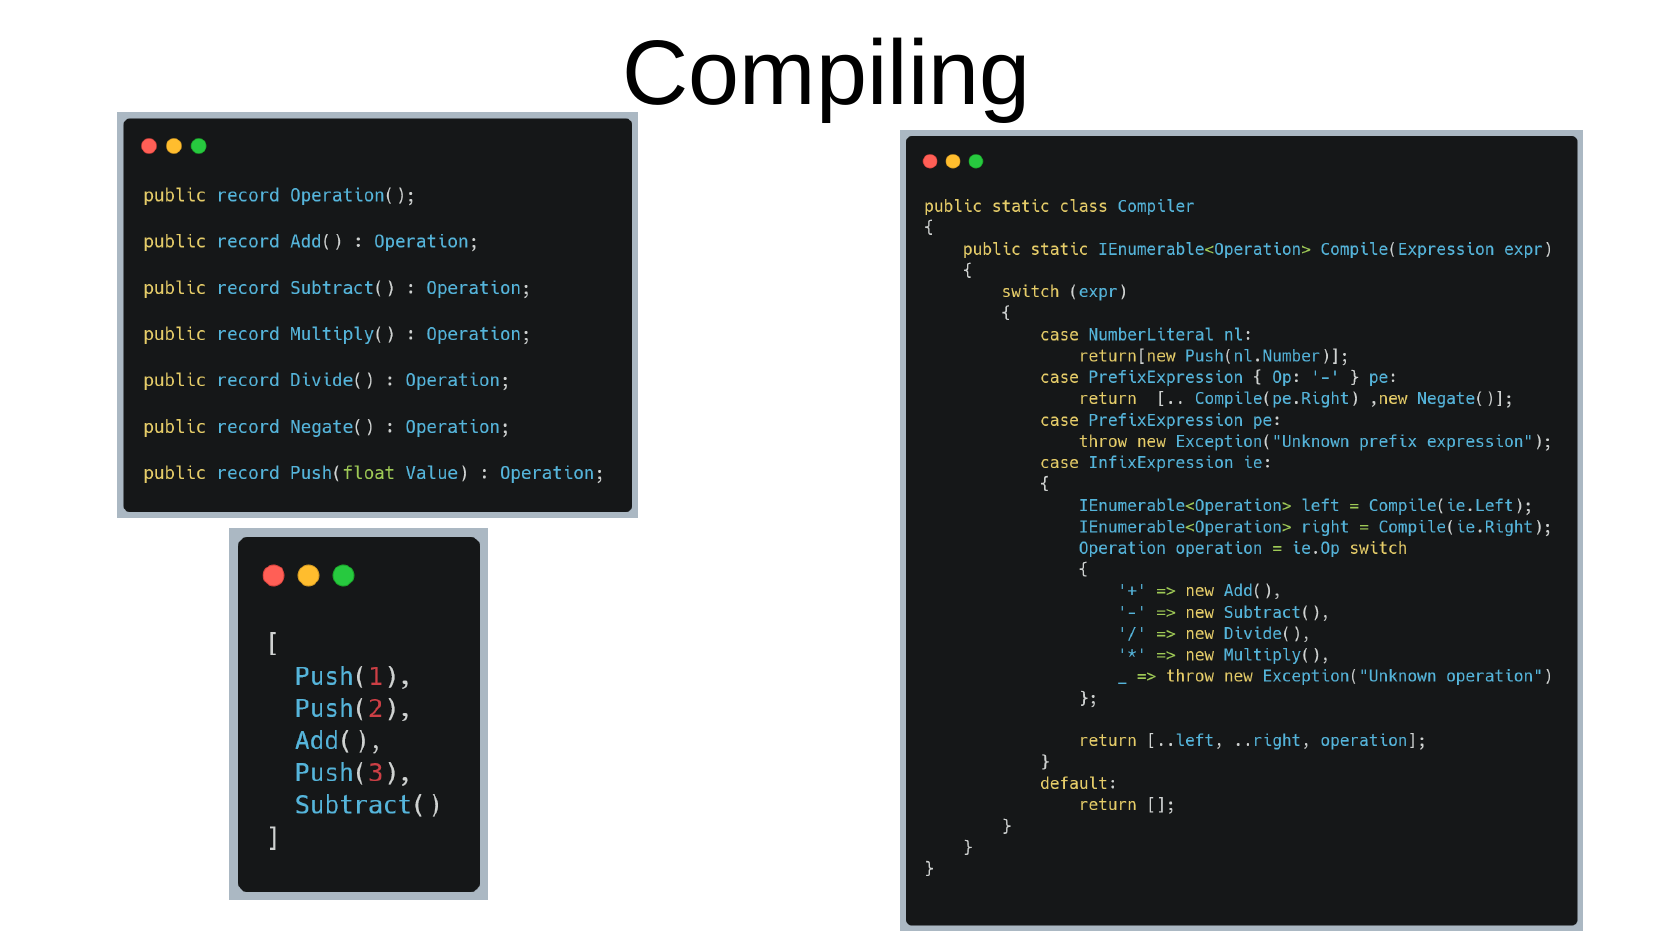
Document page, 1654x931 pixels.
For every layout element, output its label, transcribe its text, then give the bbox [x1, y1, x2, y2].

title Compiling [82, 0, 1571, 151]
picture [117, 112, 638, 518]
picture [900, 130, 1583, 931]
picture [229, 528, 488, 901]
